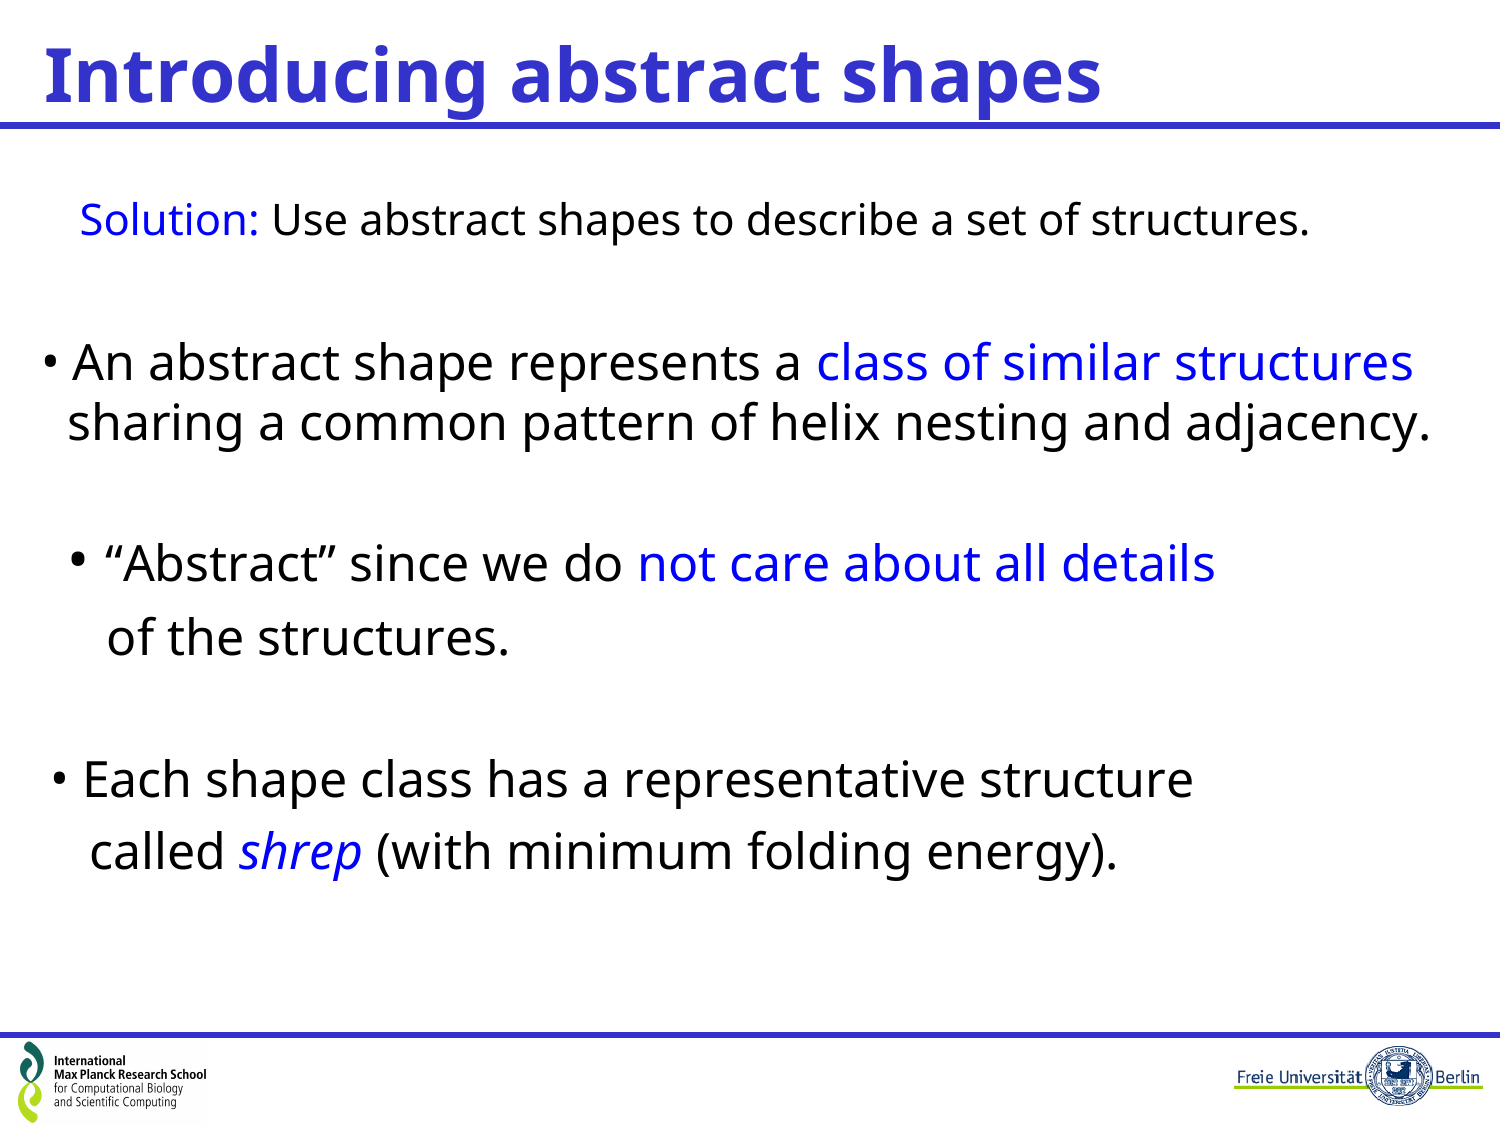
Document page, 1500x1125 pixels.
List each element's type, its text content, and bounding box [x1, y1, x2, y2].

picture [1234, 1046, 1483, 1106]
text_box An abstract shape represents a class of similar structures sharing a common pattern of helix nesting and adjacency. [26, 322, 1448, 458]
title Introducing abstract shapes [29, 3, 1164, 142]
picture [17, 1039, 207, 1125]
list Solution: Use abstract shapes to describe a set of structures. [64, 184, 1483, 291]
text_box Each shape class has a representative structure called shrep (with minimum folding energy). [35, 739, 1224, 888]
text_box “Abstract” since we do not care about all details of the structures. [53, 515, 1447, 674]
